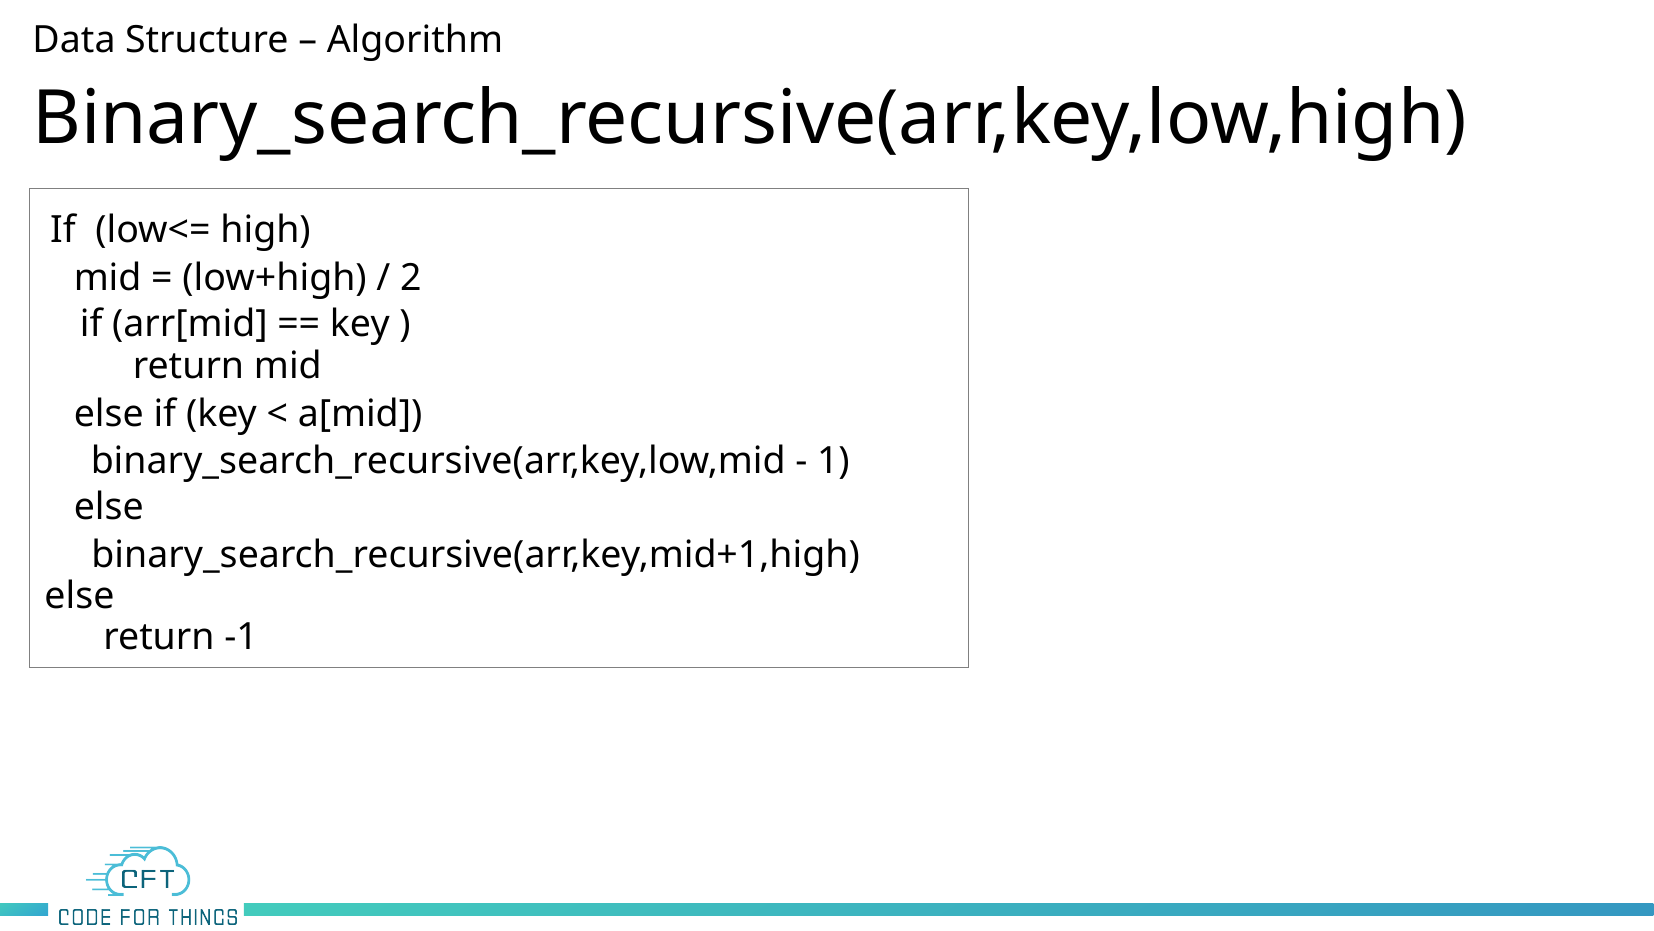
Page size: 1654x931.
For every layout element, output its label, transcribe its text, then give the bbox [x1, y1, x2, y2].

text_box binary_search_recursive(arr,key,mid+1,high) [76, 519, 975, 579]
text_box mid = (low+high) / 2 [59, 242, 497, 302]
text_box if (arr[mid] == key ) [64, 289, 491, 348]
title Data Structure – Algorithm Binary_search_recursive(arr,key,low,high) [32, 0, 1654, 199]
text_box else if (key < a[mid]) [59, 378, 556, 438]
text_box else [59, 472, 178, 531]
text_box else [29, 561, 148, 620]
text_box [29, 579, 969, 668]
text_box return mid [118, 330, 367, 390]
text_box binary_search_recursive(arr,key,low,mid - 1) [76, 425, 945, 485]
text_box return -1 [88, 602, 290, 661]
text_box [29, 188, 969, 561]
picture [59, 846, 237, 925]
text_box If (low<= high) [35, 194, 367, 254]
